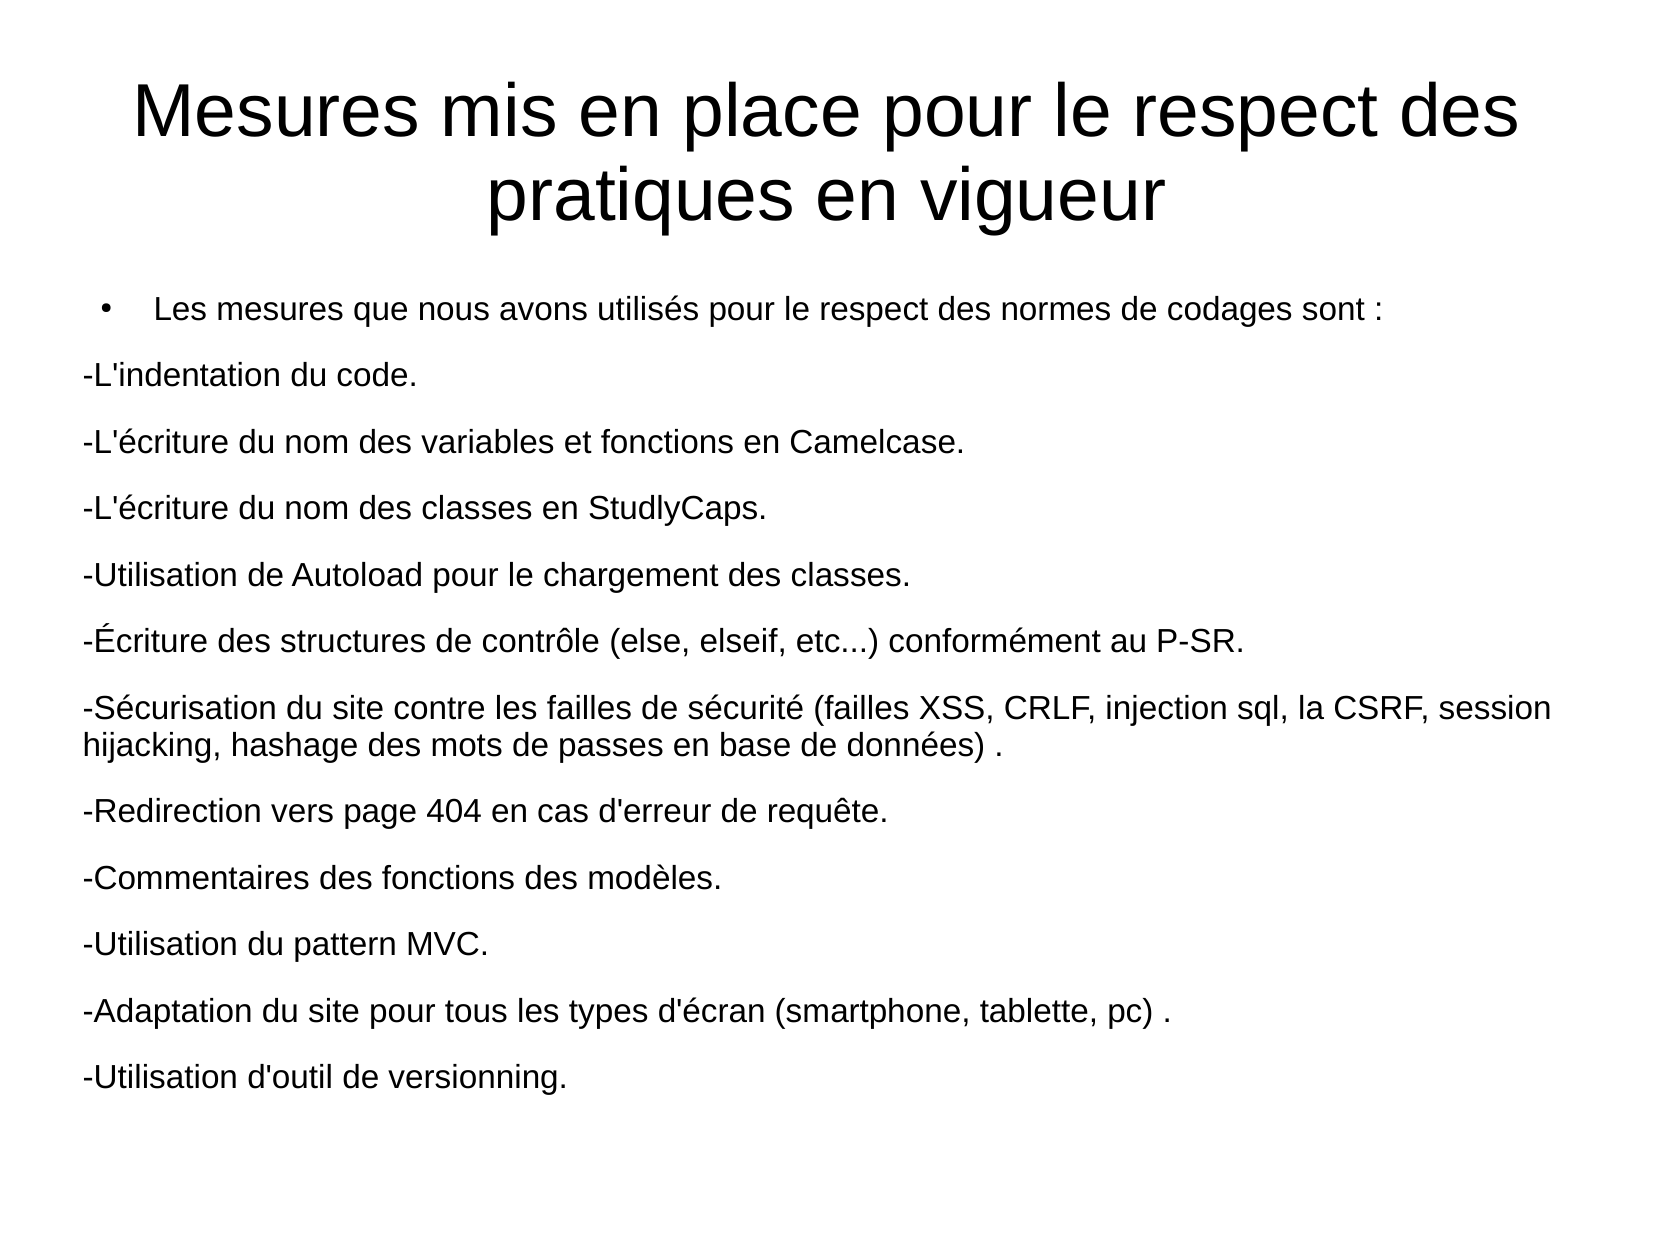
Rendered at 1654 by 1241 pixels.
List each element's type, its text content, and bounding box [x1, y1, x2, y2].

title Mesures mis en place pour le respect des pratiques en vigueur [82, 49, 1571, 257]
list Les mesures que nous avons utilisés pour le respect des normes de codages sont : -L'indentation du code. -L'écriture du nom des variables et fonctions en Camelcase. -L'écriture du nom des classes en StudlyCaps. -Utilisation de Autoload pour le chargement des classes. -Écriture des structures de contrôle (else, elseif, etc...) conformément au P-SR. -Sécurisation du site contre les failles de sécurité (failles XSS, CRLF, injection sql, la CSRF, session hijacking, hashage des mots de passes en base de données) . -Redirection vers page 404 en cas d'erreur de requête. -Commentaires des fonctions des modèles. -Utilisation du pattern MVC. -Adaptation du site pour tous les types d'écran (smartphone, tablette, pc) . -Utilisation d'outil de versionning. [82, 290, 1571, 1204]
